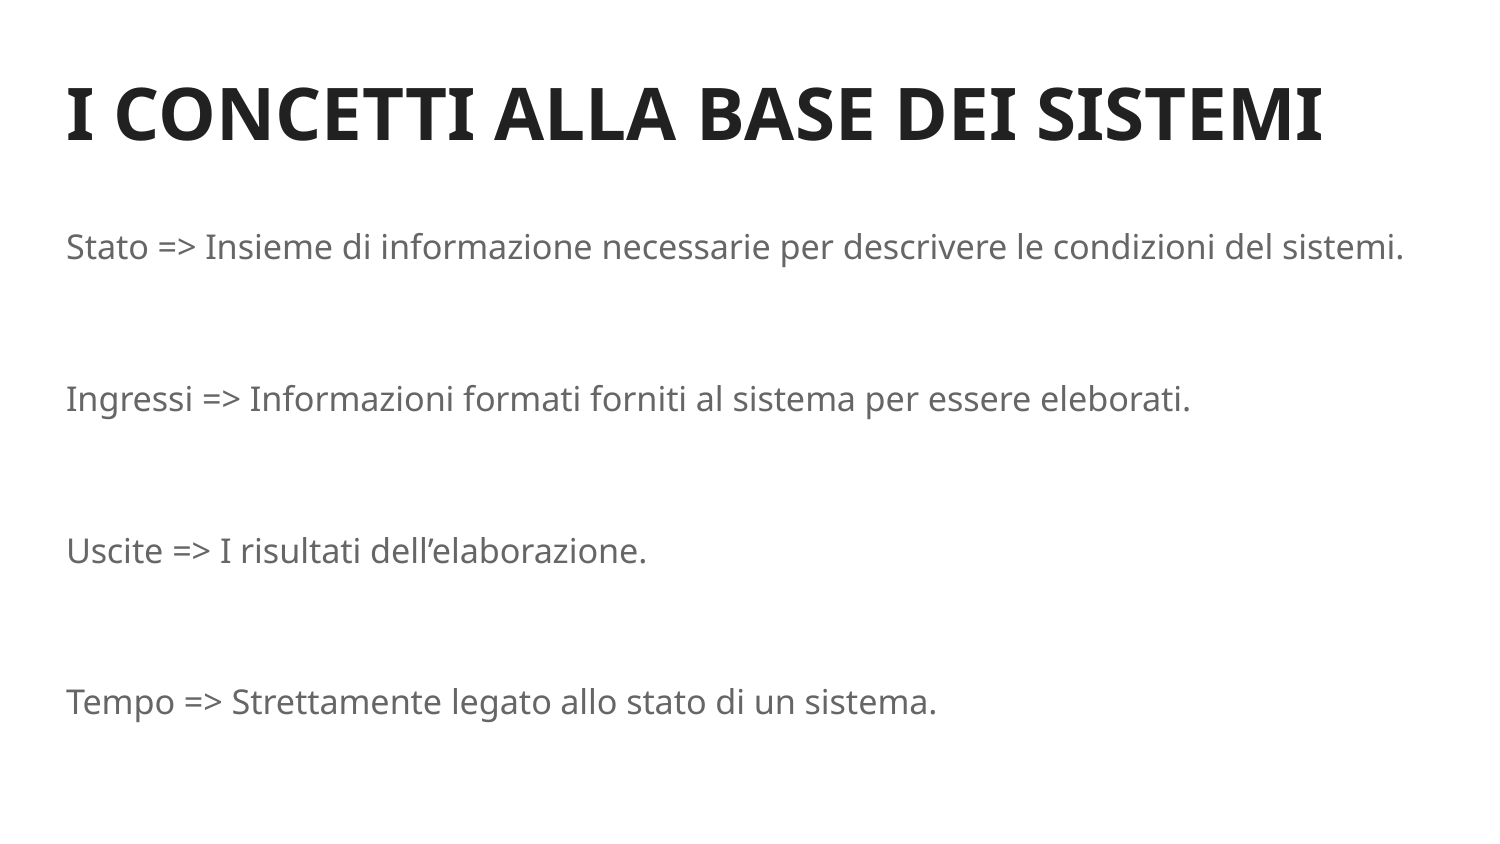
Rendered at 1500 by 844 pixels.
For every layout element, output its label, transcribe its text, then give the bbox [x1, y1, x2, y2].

title I CONCETTI ALLA BASE DEI SISTEMI [51, 48, 1449, 180]
list Stato => Insieme di informazione necessarie per descrivere le condizioni del sistemi. Ingressi => Informazioni formati forniti al sistema per essere eleborati. Uscite => I risultati dell’elaborazione. Tempo => Strettamente legato allo stato di un sistema. [51, 201, 1449, 750]
